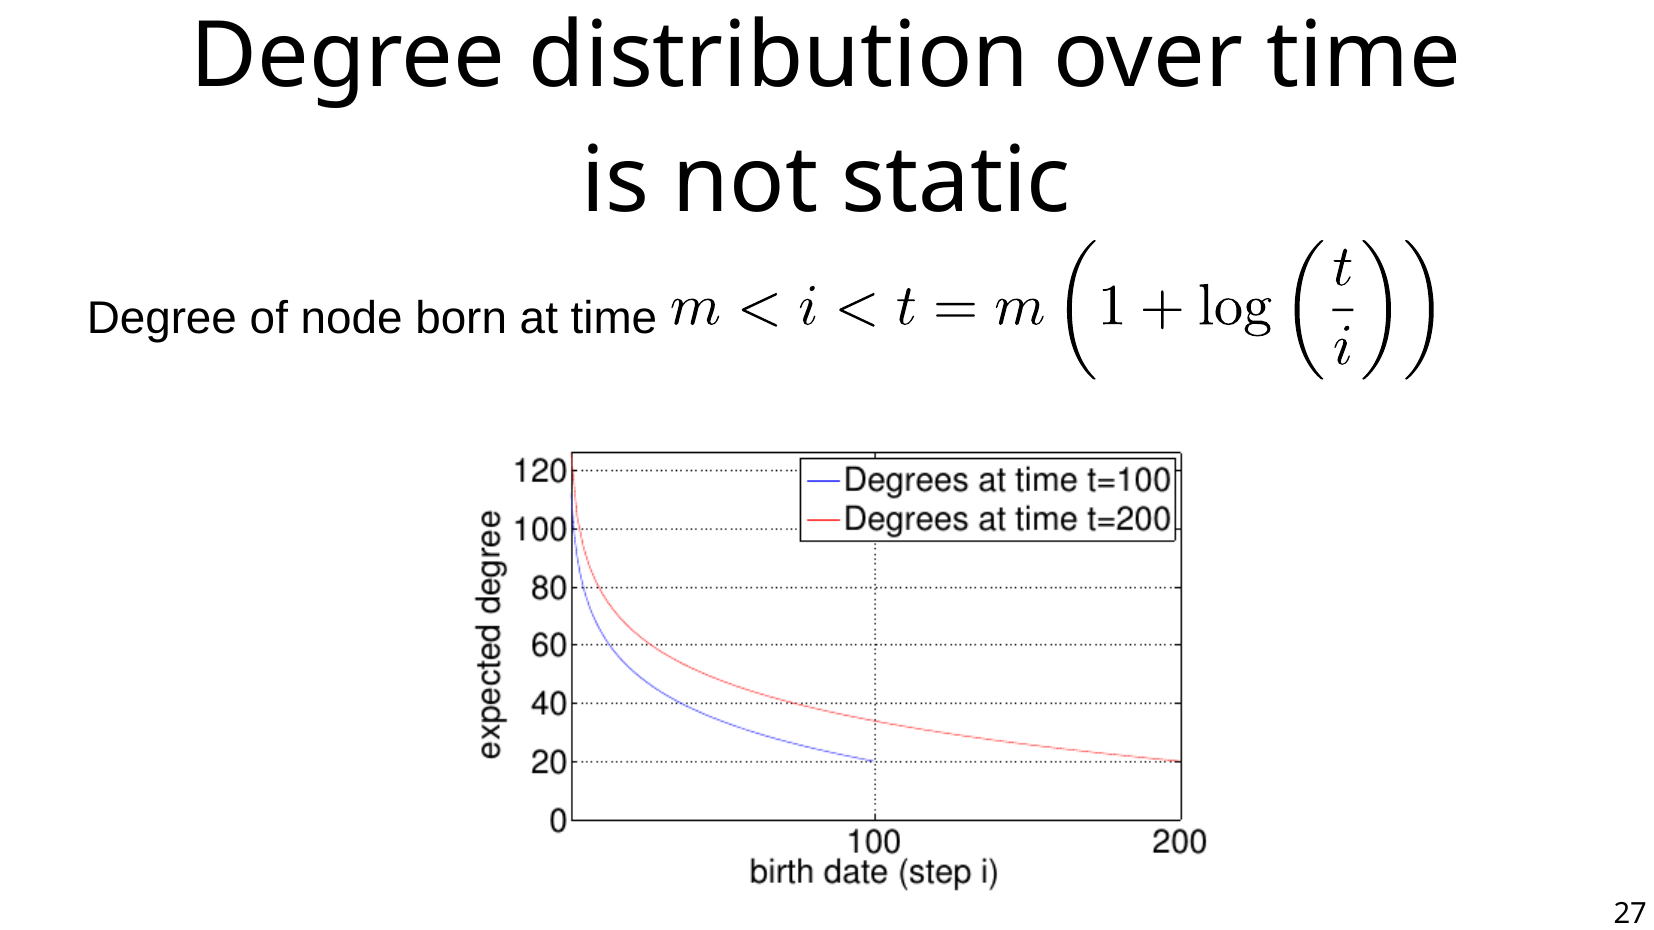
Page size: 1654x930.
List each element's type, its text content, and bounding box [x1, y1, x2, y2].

picture [440, 419, 1248, 916]
text_box Degree of node born at time [72, 284, 811, 371]
title Degree distribution over time is not static [82, 1, 1571, 225]
text_box [669, 240, 1446, 380]
